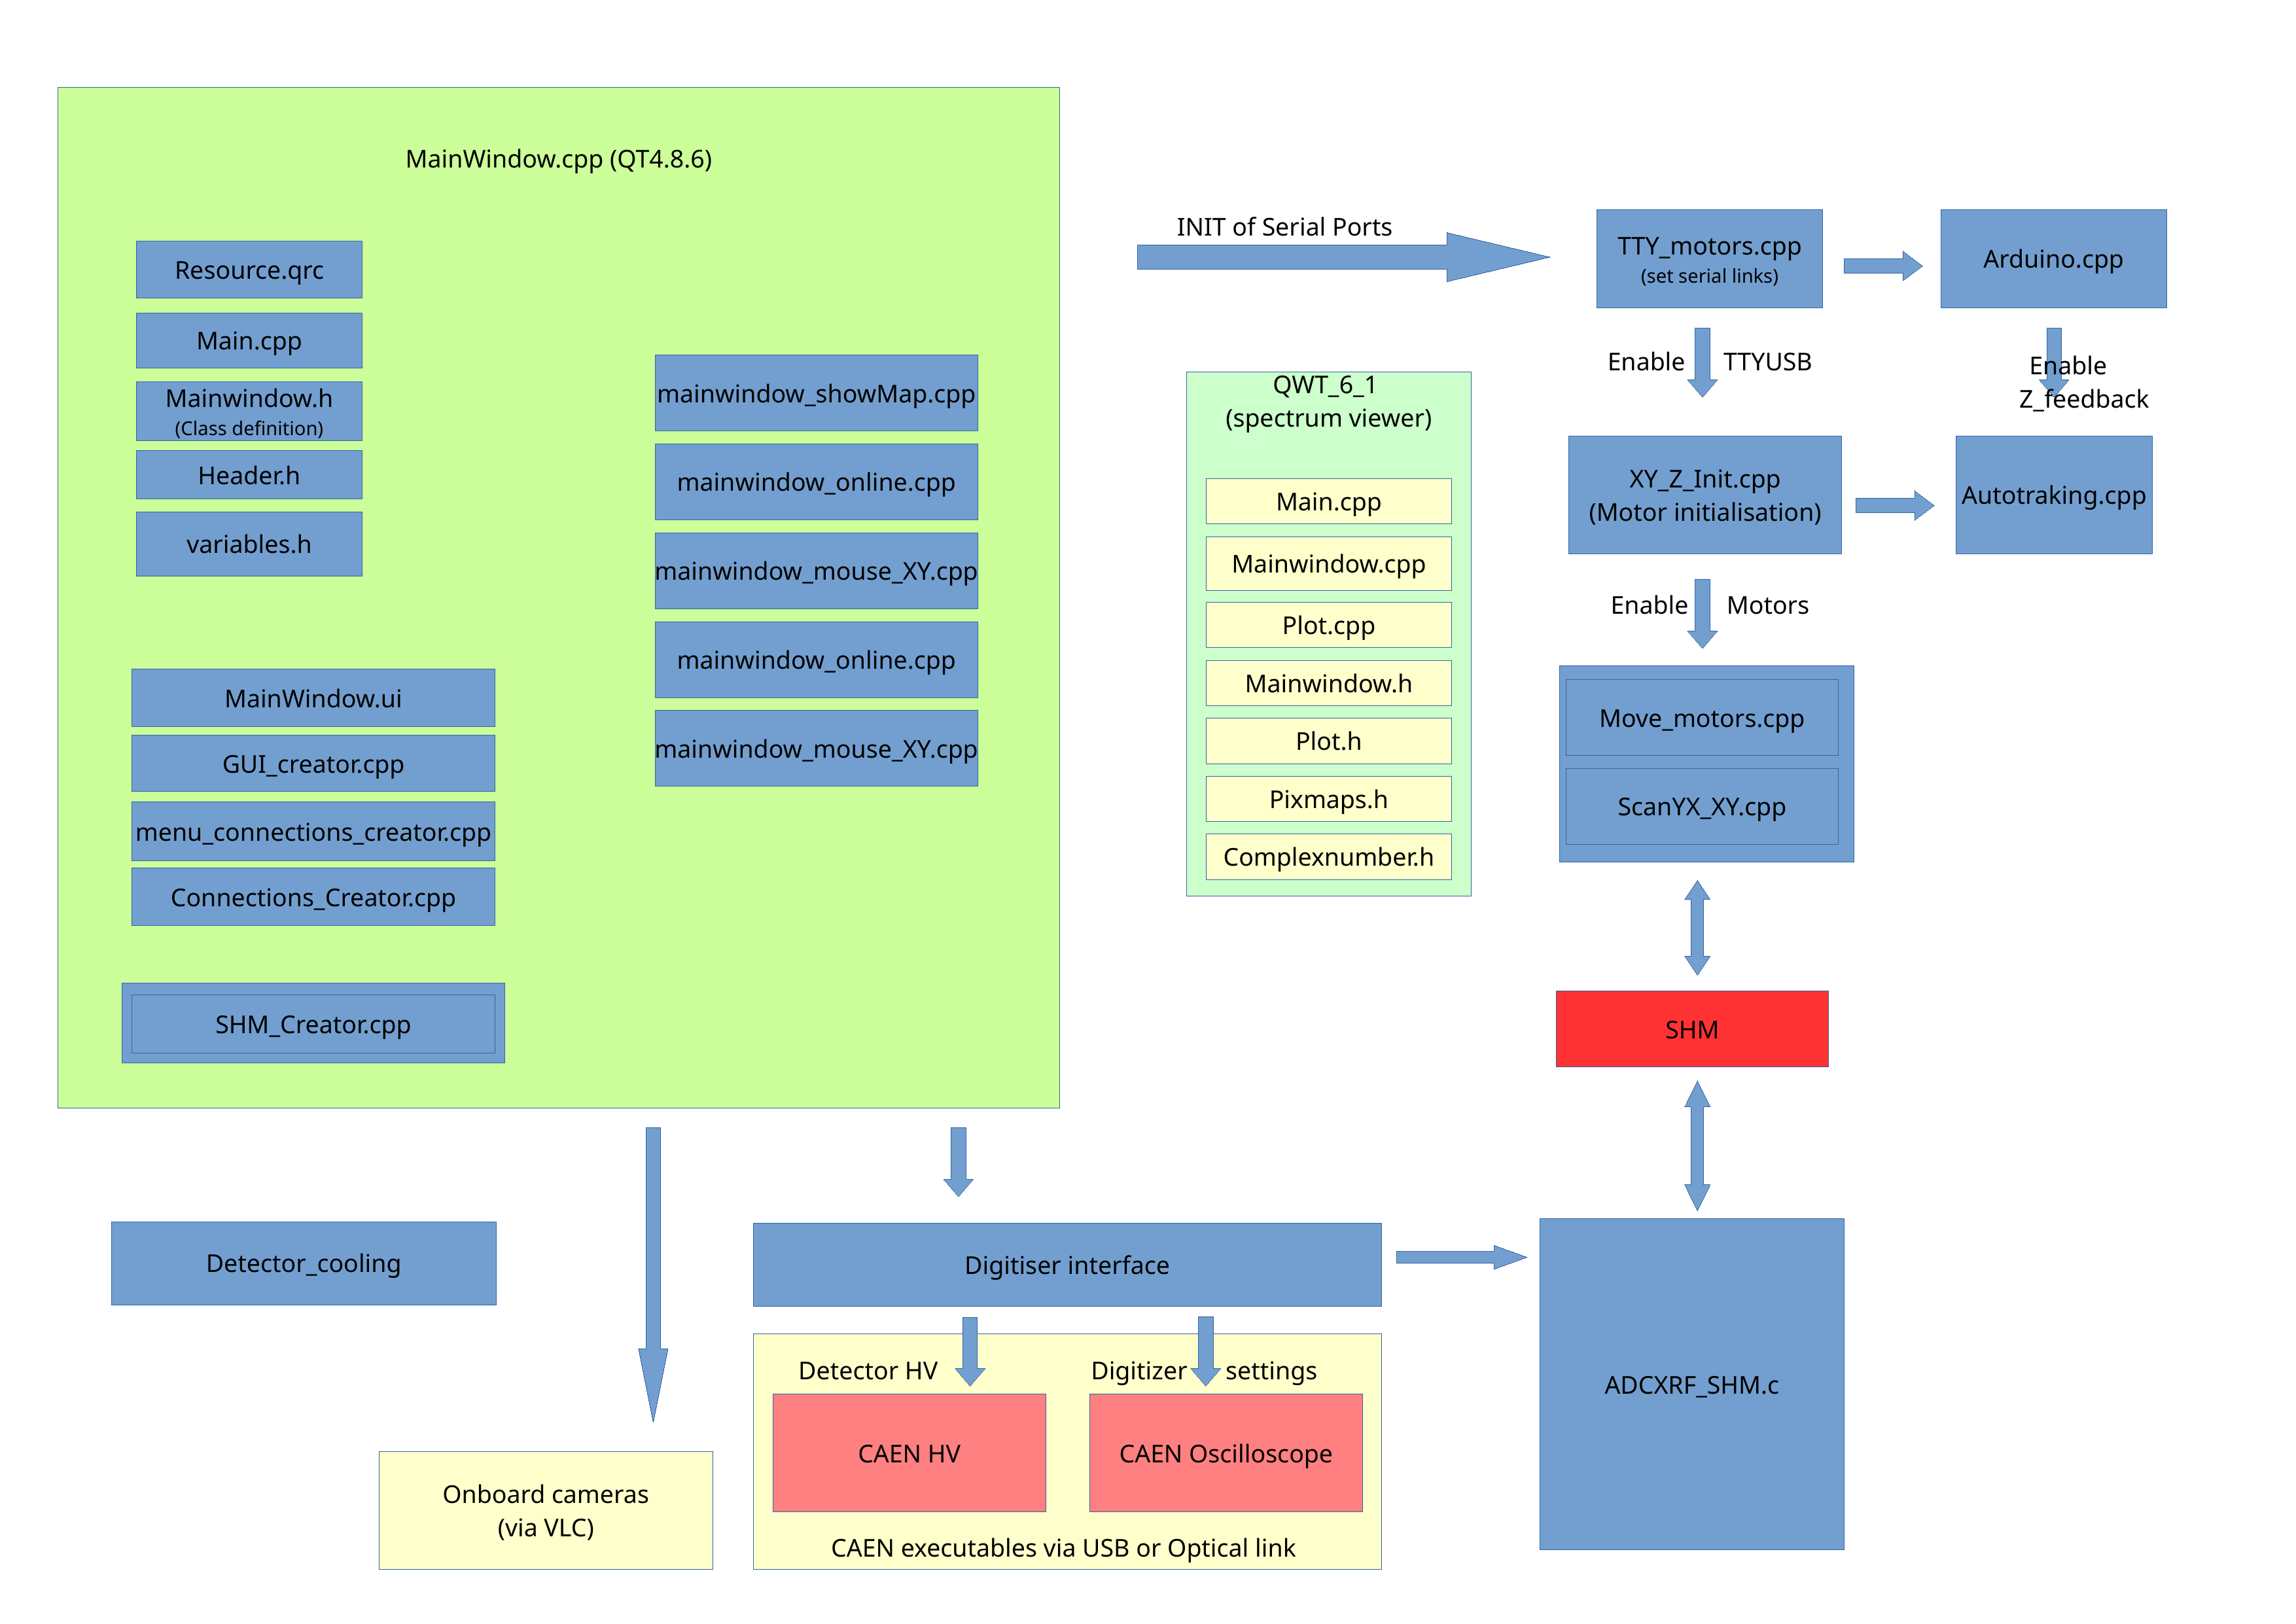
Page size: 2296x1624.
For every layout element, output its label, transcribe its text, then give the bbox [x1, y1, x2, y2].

text_box [1684, 1080, 1710, 1211]
text_box [638, 1127, 668, 1422]
text_box Move_motors.cpp [1566, 679, 1839, 756]
text_box mainwindow_mouse_XY.cpp [655, 533, 978, 609]
text_box Enable Z_feedback [1955, 344, 2214, 415]
text_box Resource.qrc [136, 241, 362, 298]
text_box Detector_cooling [111, 1222, 497, 1305]
text_box MainWindow.cpp (QT4.8.6) [58, 87, 1060, 1108]
text_box [1137, 245, 1163, 270]
text_box [1695, 328, 1710, 340]
text_box variables.h [136, 512, 362, 576]
text_box Connections_Creator.cpp [132, 868, 495, 926]
text_box mainwindow_online.cpp [655, 444, 978, 520]
text_box SHM [1556, 991, 1829, 1067]
text_box ADCXRF_SHM.c [1540, 1218, 1845, 1550]
text_box Mainwindow.cpp [1206, 537, 1452, 591]
text_box mainwindow_online.cpp [655, 622, 978, 698]
text_box Pixmaps.h [1206, 776, 1452, 822]
text_box Complexnumber.h [1206, 834, 1452, 880]
text_box Digitiser interface [753, 1223, 1382, 1307]
text_box MainWindow.ui [132, 669, 495, 727]
text_box mainwindow_showMap.cpp [655, 355, 978, 431]
text_box Main.cpp [136, 313, 362, 368]
text_box [1684, 880, 1710, 976]
text_box menu_connections_creator.cpp [132, 802, 495, 861]
text_box Detector HV [726, 1348, 1010, 1421]
text_box Enable TTYUSB [1588, 340, 1832, 412]
text_box [1559, 665, 1854, 862]
text_box Mainwindow.h (Class definition) [136, 381, 362, 441]
text_box Plot.h [1206, 718, 1452, 764]
text_box Mainwindow.h [1206, 660, 1452, 706]
text_box [1407, 232, 1550, 282]
text_box ScanYX_XY.cpp [1566, 768, 1839, 845]
text_box Enable Motors [1588, 583, 1832, 655]
text_box QWT_6_1 (spectrum viewer) [1186, 372, 1472, 896]
text_box CAEN HV [773, 1394, 1046, 1512]
text_box CAEN executables via USB or Optical link [773, 1526, 1355, 1598]
text_box TTY_motors.cpp (set serial links) [1597, 209, 1823, 308]
text_box Autotraking.cpp [1956, 436, 2153, 554]
text_box [122, 983, 505, 1063]
text_box mainwindow_mouse_XY.cpp [655, 710, 978, 786]
text_box Arduino.cpp [1941, 209, 2167, 308]
text_box Onboard cameras (via VLC) [379, 1451, 713, 1570]
text_box [1856, 490, 1935, 521]
text_box XY_Z_Init.cpp (Motor initialisation) [1568, 436, 1842, 554]
text_box SHM_Creator.cpp [132, 995, 495, 1053]
text_box CAEN Oscilloscope [1089, 1394, 1363, 1512]
text_box Digitizer settings [1063, 1348, 1346, 1421]
text_box [2047, 328, 2062, 344]
text_box [753, 1316, 1382, 1570]
text_box GUI_creator.cpp [132, 735, 495, 792]
text_box Header.h [136, 450, 362, 499]
text_box INIT of Serial Ports [1163, 204, 1407, 277]
text_box [944, 1127, 974, 1197]
text_box [1687, 579, 1718, 648]
text_box [1844, 251, 1923, 281]
text_box [1396, 1245, 1527, 1269]
text_box Plot.cpp [1206, 602, 1452, 648]
text_box Main.cpp [1206, 478, 1452, 524]
